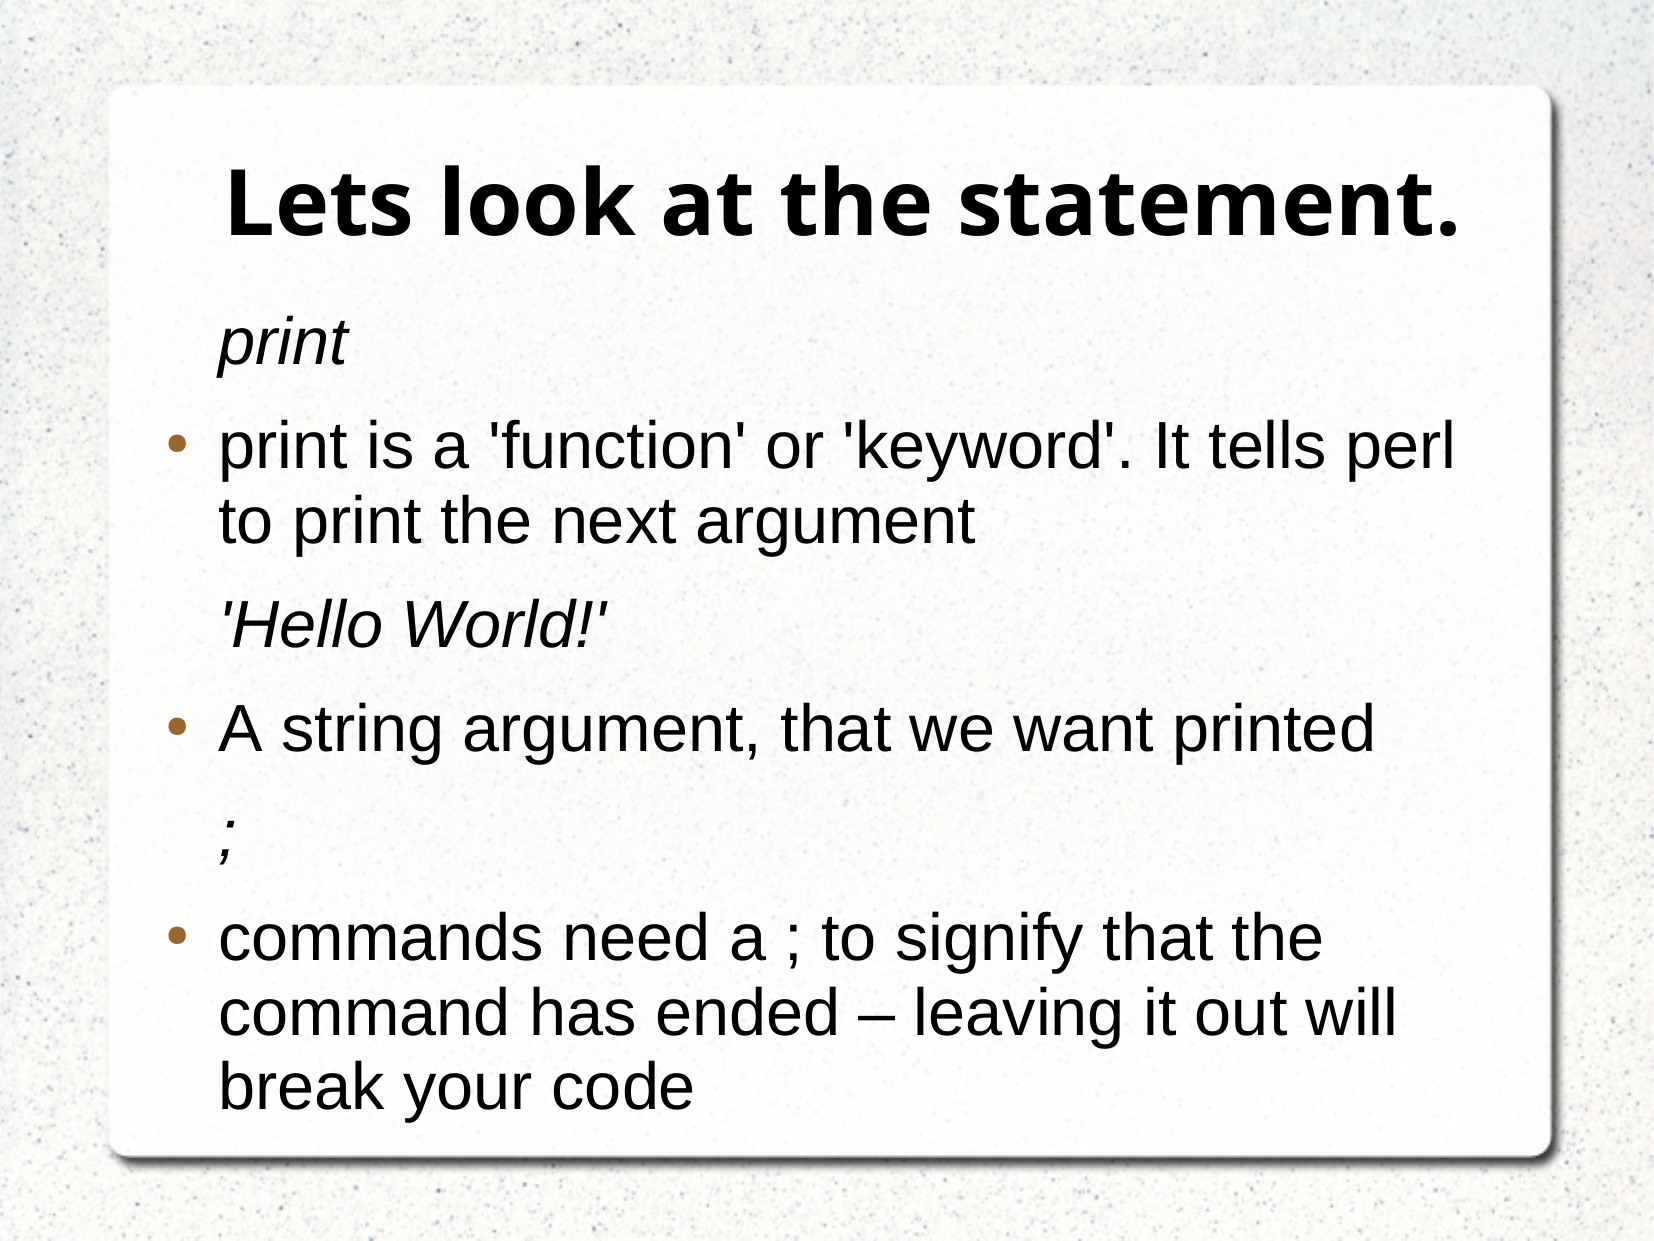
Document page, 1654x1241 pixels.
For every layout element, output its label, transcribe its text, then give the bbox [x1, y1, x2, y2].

title Lets look at the statement. [118, 96, 1536, 304]
list print print is a 'function' or 'keyword'. It tells perl to print the next argument 'Hello World!' A string argument, that we want printed ; commands need a ; to signify that the command has ended – leaving it out will break your code [147, 303, 1506, 1123]
picture [0, 0, 1654, 1241]
